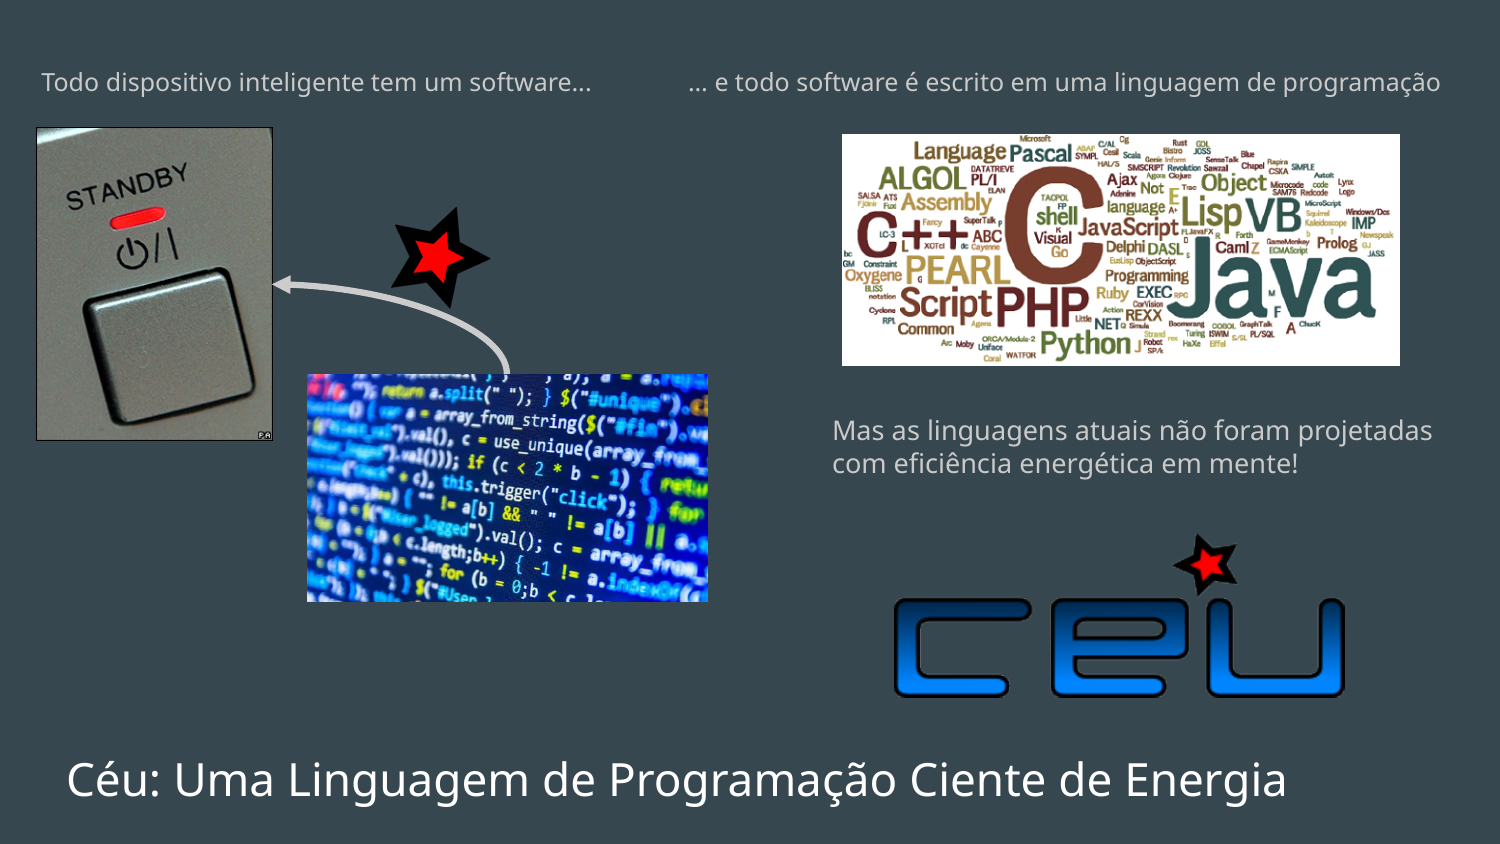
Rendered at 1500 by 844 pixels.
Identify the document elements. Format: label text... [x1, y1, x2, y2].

list Mas as linguagens atuais não foram projetadas com eficiência energética em mente! [817, 398, 1489, 498]
list … e todo software é escrito em uma linguagem de programação [673, 51, 1500, 612]
list Todo dispositivo inteligente tem um software... [26, 51, 673, 612]
picture [894, 533, 1345, 699]
picture [363, 191, 502, 330]
picture [36, 127, 273, 441]
picture [842, 134, 1400, 367]
picture [307, 374, 708, 602]
title Céu: Uma Linguagem de Programação Ciente de Energia [51, 735, 1449, 830]
